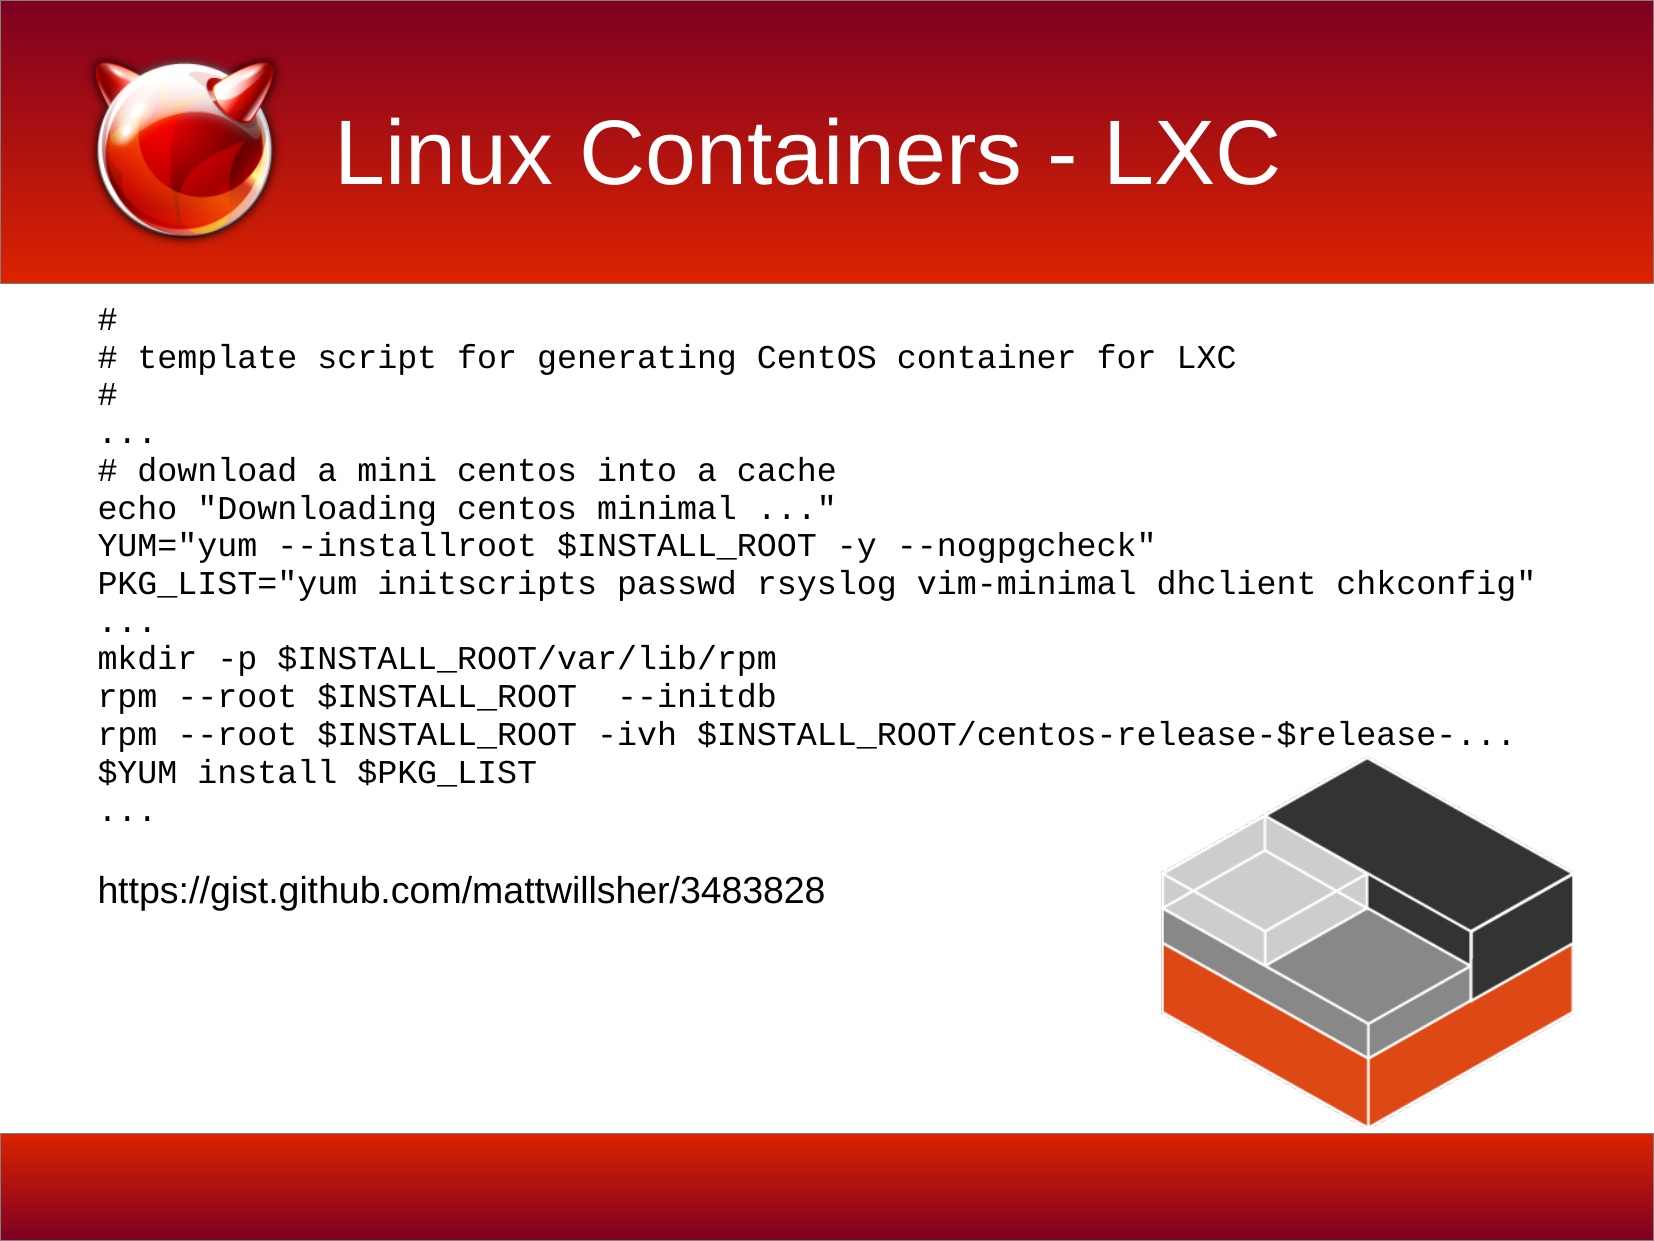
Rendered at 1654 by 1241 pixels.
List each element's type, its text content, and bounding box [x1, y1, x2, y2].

title Linux Containers - LXC [82, 49, 1536, 257]
text_box # # template script for generating CentOS container for LXC # ... # download a mini centos into a cache echo "Downloading centos minimal ..." YUM="yum --installroot $INSTALL_ROOT -y --nogpgcheck" PKG_LIST="yum initscripts passwd rsyslog vim-minimal dhclient chkconfig" ... mkdir -p $INSTALL_ROOT/var/lib/rpm rpm --root $INSTALL_ROOT --initdb rpm --root $INSTALL_ROOT -ivh $INSTALL_ROOT/centos-release-$release-... $YUM install $PKG_LIST ... [82, 295, 1611, 846]
picture [1160, 846, 1575, 1128]
text_box https://gist.github.com/mattwillsher/3483828 [82, 862, 922, 934]
